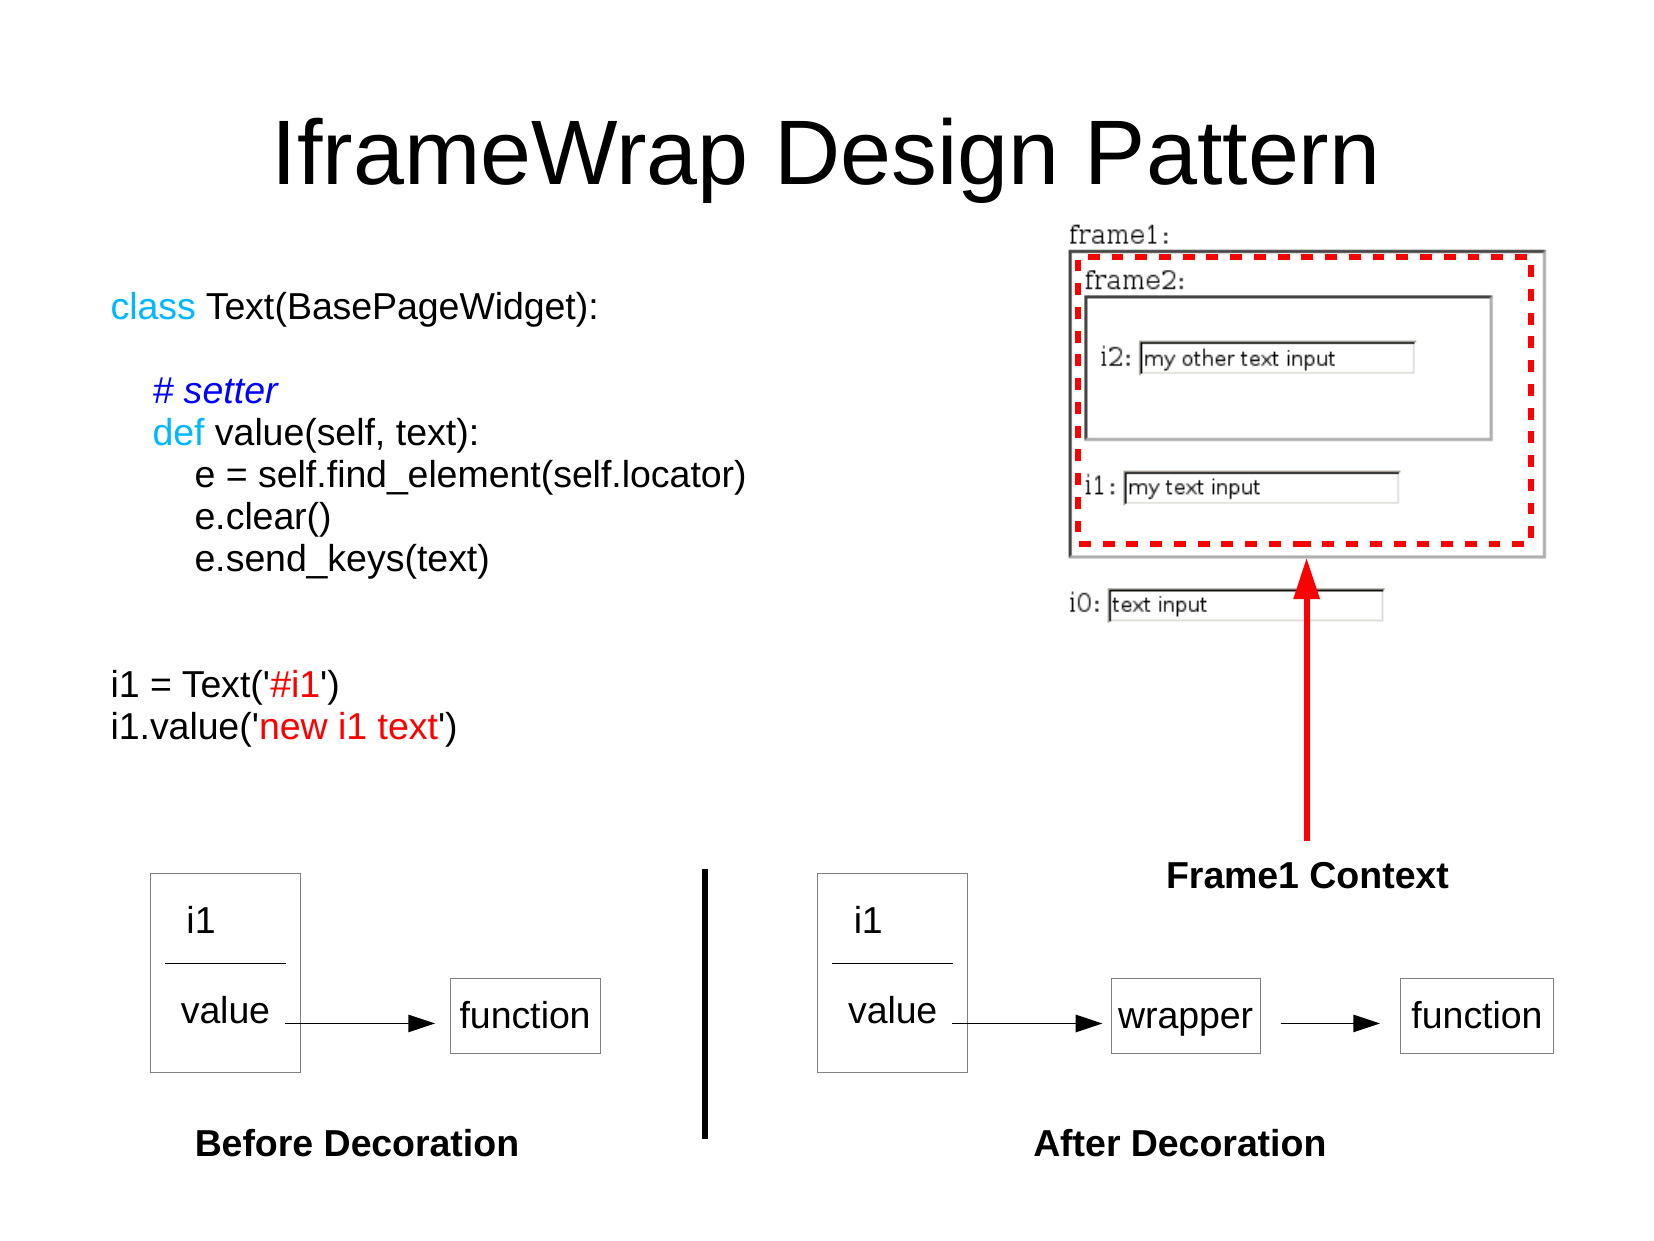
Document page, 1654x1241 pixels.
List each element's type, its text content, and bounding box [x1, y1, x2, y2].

text_box function [1400, 978, 1554, 1054]
text_box class Text(BasePageWidget): # setter def value(self, text): e = self.find_element(self.locator) e.clear() e.send_keys(text) i1 = Text('#i1') i1.value('new i1 text') [95, 278, 763, 756]
text_box value [166, 981, 286, 1039]
text_box i1 [171, 891, 231, 949]
text_box [817, 873, 968, 1073]
title IframeWrap Design Pattern [82, 49, 1571, 257]
text_box Frame1 Context [1151, 846, 1464, 904]
text_box wrapper [1111, 978, 1261, 1054]
picture [1058, 211, 1551, 634]
text_box i1 [838, 891, 898, 949]
text_box [150, 873, 301, 1073]
text_box After Decoration [1018, 1114, 1341, 1172]
text_box function [450, 978, 601, 1054]
text_box value [833, 981, 953, 1039]
text_box Before Decoration [180, 1114, 535, 1172]
